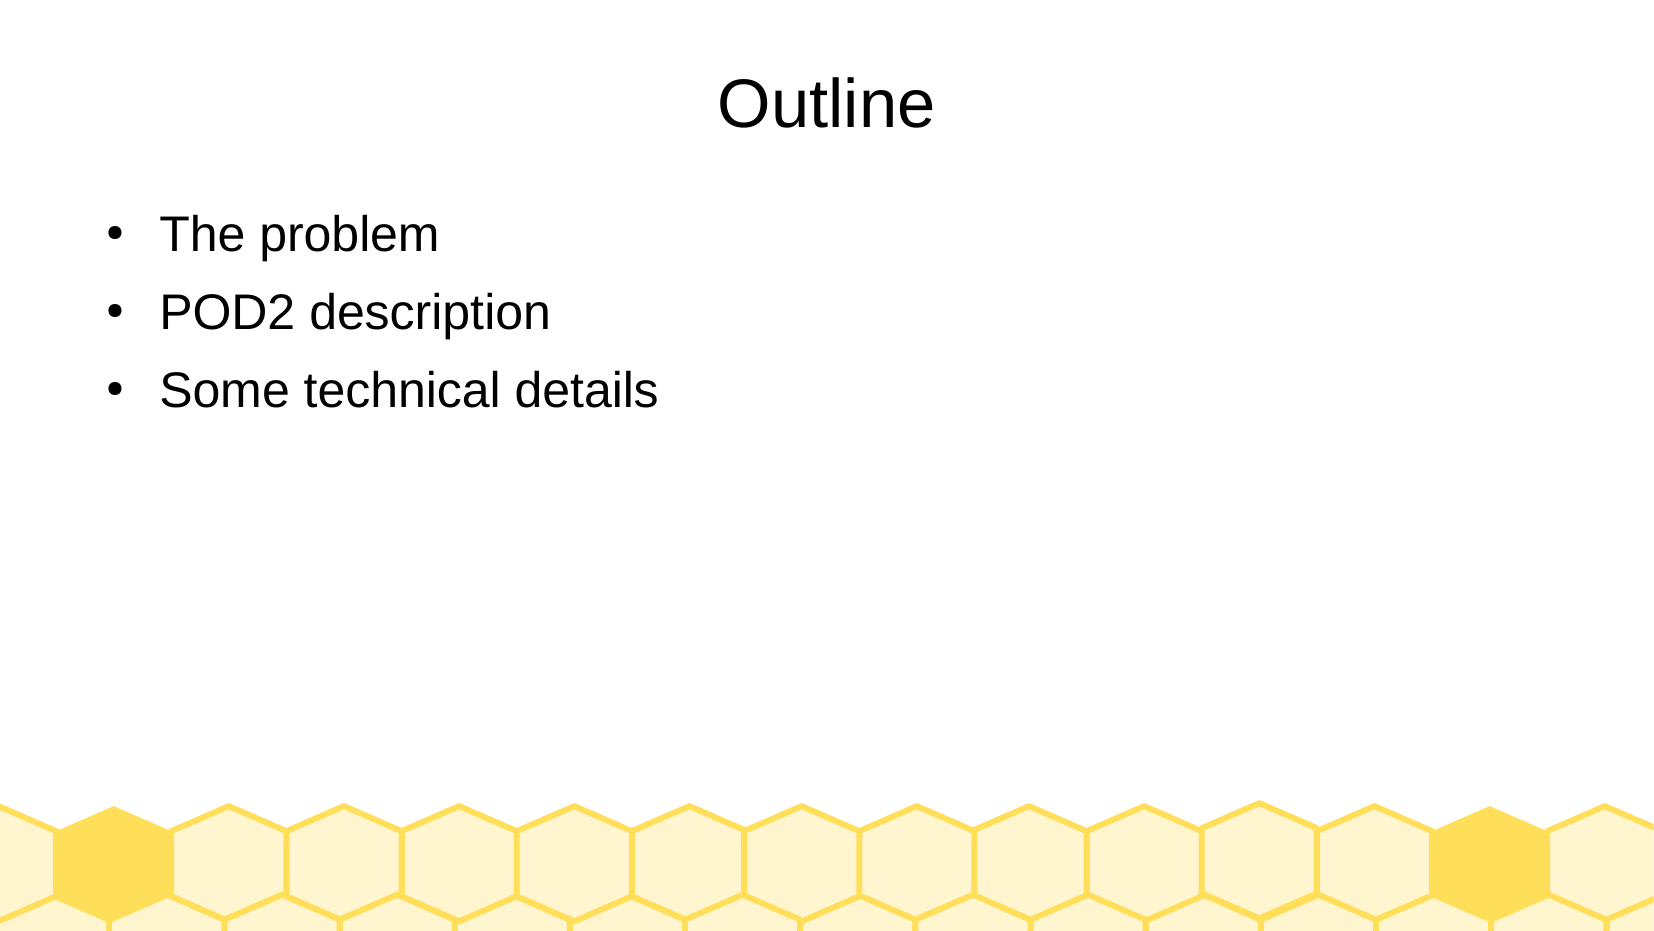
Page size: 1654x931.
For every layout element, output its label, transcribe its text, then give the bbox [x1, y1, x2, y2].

list The problem POD2 description Some technical details [88, 206, 1565, 739]
title Outline [88, 29, 1565, 178]
